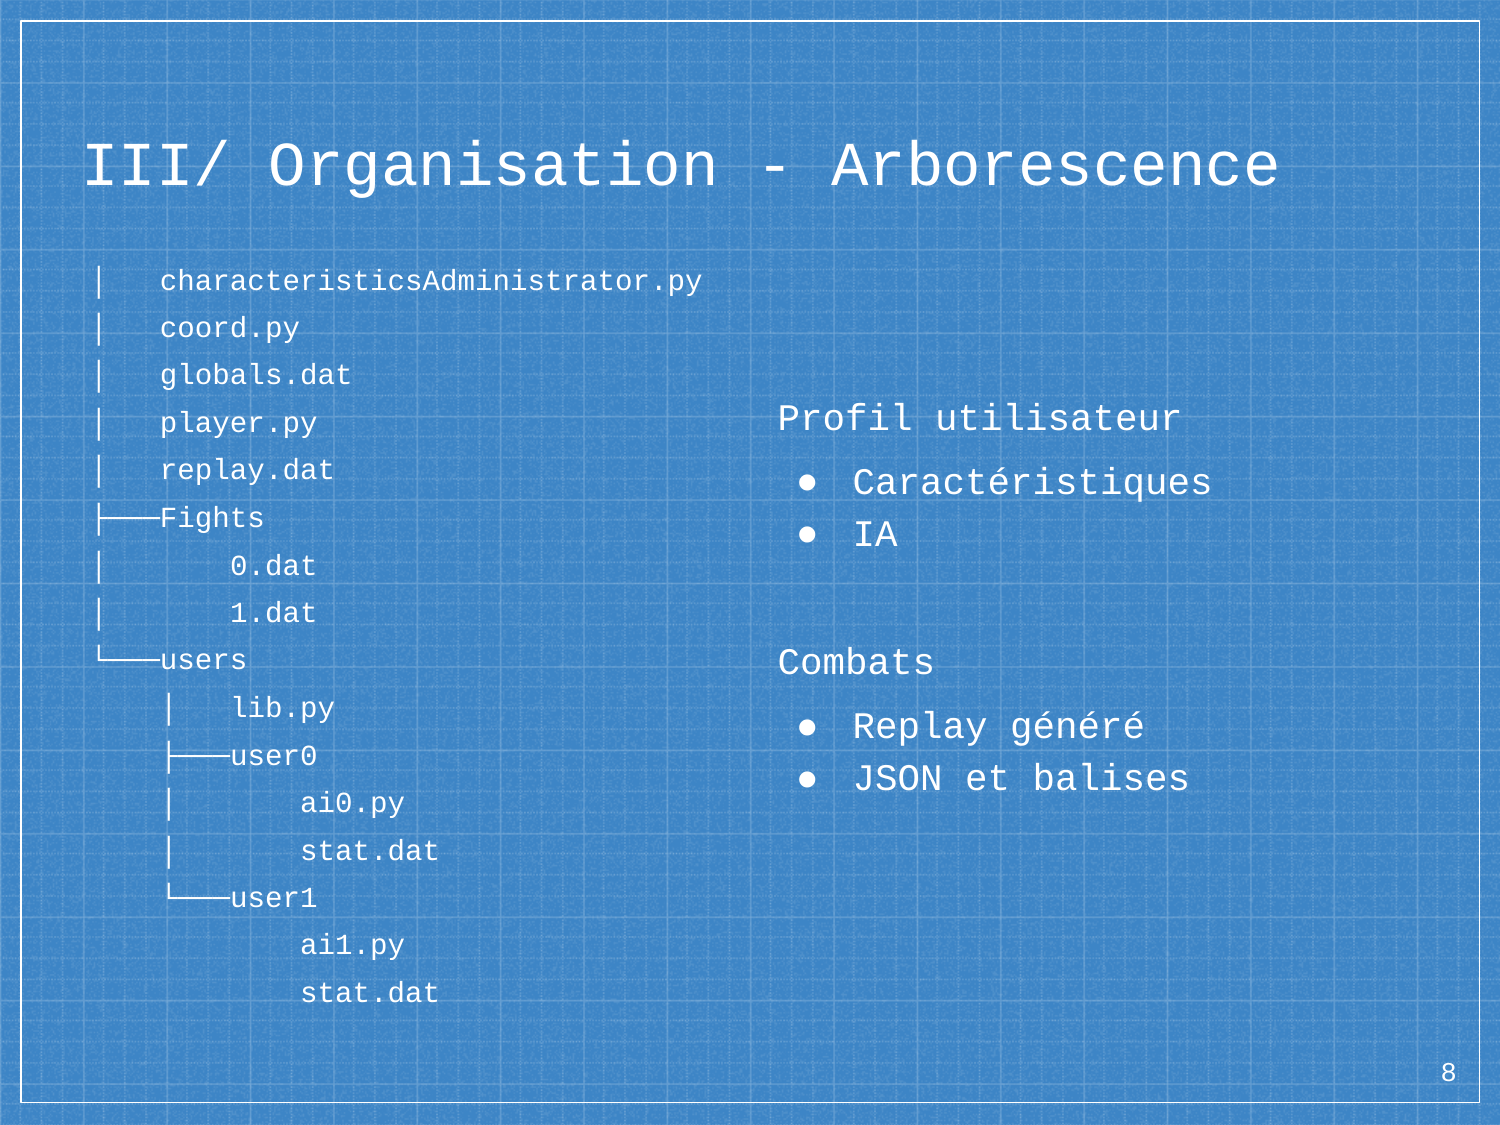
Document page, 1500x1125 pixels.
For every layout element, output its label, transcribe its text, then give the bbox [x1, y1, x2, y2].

title III/ Organisation - Arborescence [66, 108, 1417, 199]
text_box Profil utilisateur Caractéristiques IA Combats Replay généré JSON et balises [762, 198, 1417, 1062]
picture [0, 0, 1500, 1125]
text_box │ characteristicsAdministrator.py │ coord.py │ globals.dat │ player.py │ replay.dat ├───Fights │ 0.dat │ 1.dat └───users │ lib.py ├───user0 │ ai0.py │ stat.dat └───user1 ai1.py stat.dat [75, 198, 729, 1062]
slide_number <number> [1403, 1038, 1494, 1125]
picture [22, 22, 1479, 1102]
